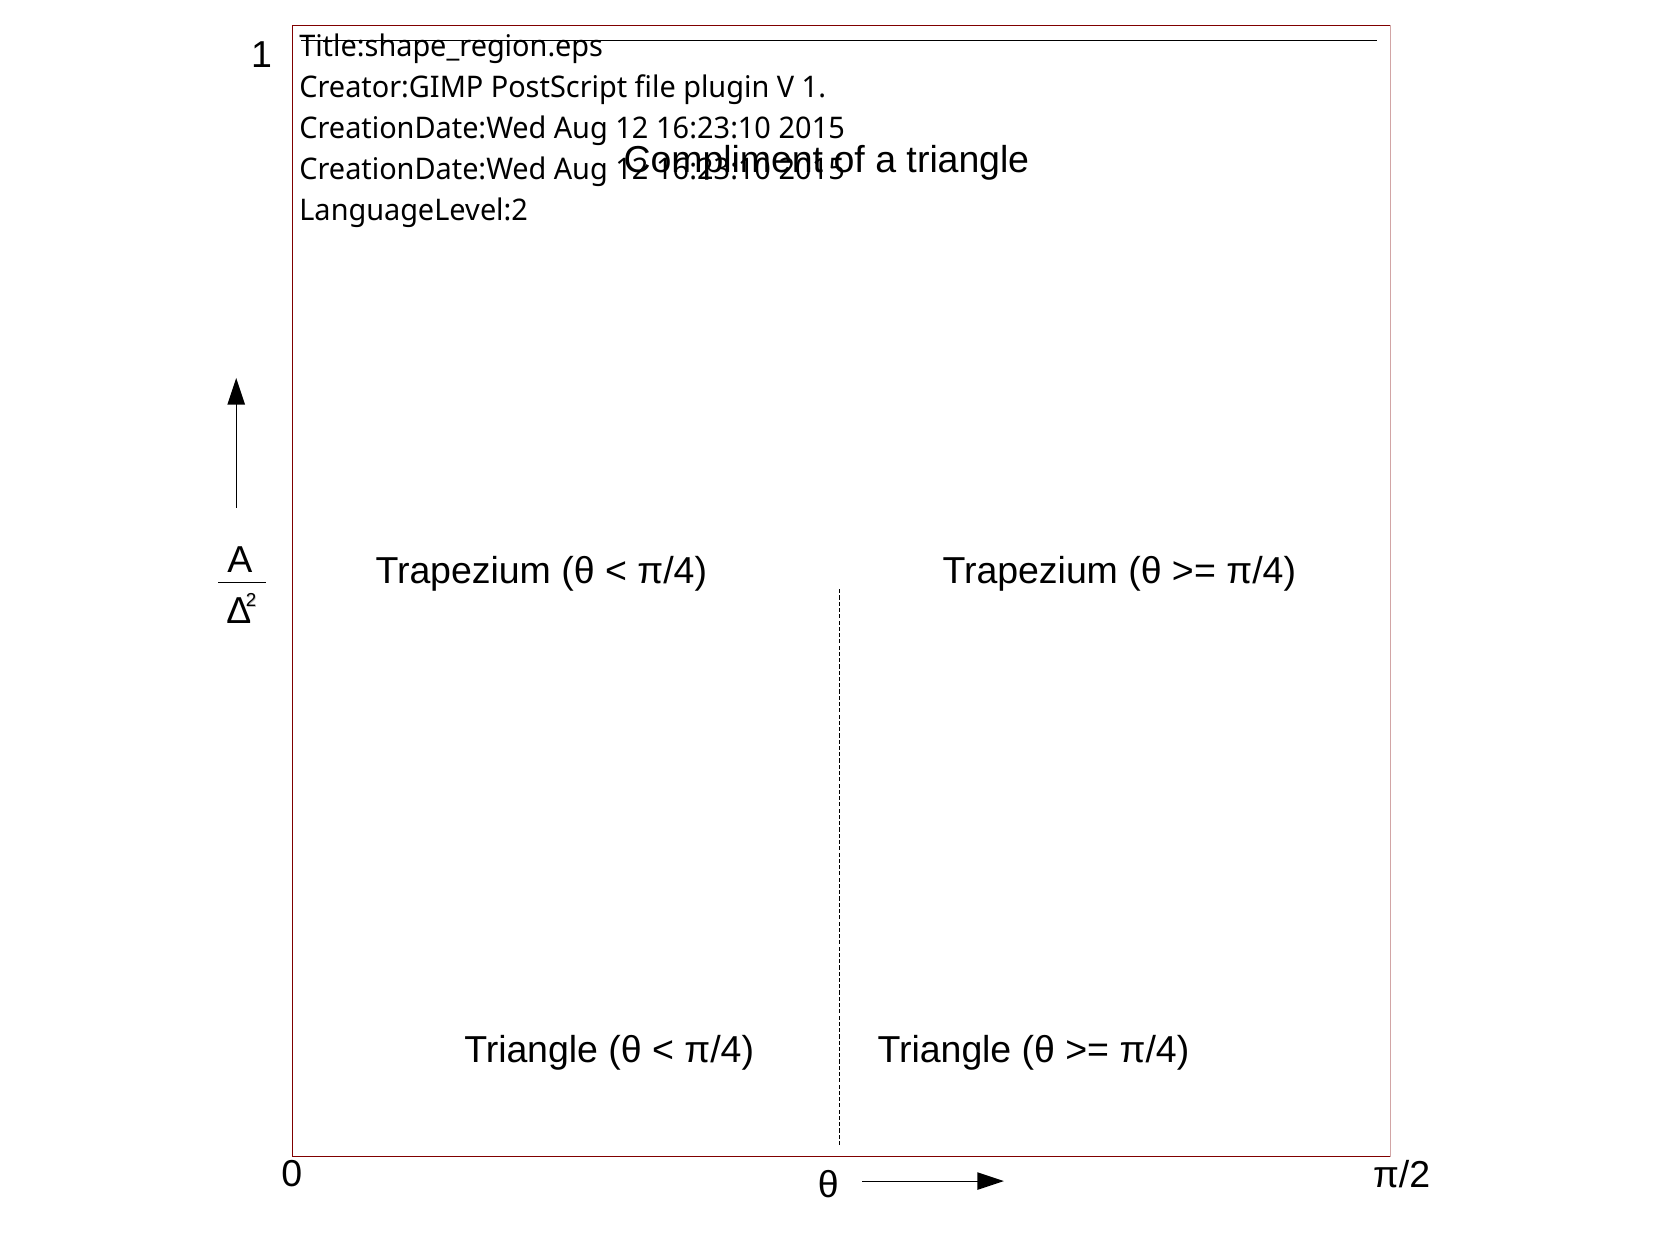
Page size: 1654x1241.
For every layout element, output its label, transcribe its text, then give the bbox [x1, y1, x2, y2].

text_box 2 [231, 582, 291, 619]
text_box Triangle (θ < π/4) [449, 1020, 862, 1078]
text_box Trapezium (θ < π/4) [360, 542, 893, 600]
text_box π/2 [1358, 1145, 1477, 1203]
text_box 0 [266, 1144, 326, 1202]
text_box Triangle (θ >= π/4) [862, 1020, 1395, 1078]
picture [290, 22, 1391, 1157]
text_box A [212, 531, 373, 589]
text_box θ [803, 1156, 886, 1214]
text_box Compliment of a triangle [608, 131, 1141, 189]
text_box 1 [236, 25, 291, 83]
text_box Trapezium (θ >= π/4) [927, 542, 1460, 600]
text_box ∆ [212, 582, 266, 646]
